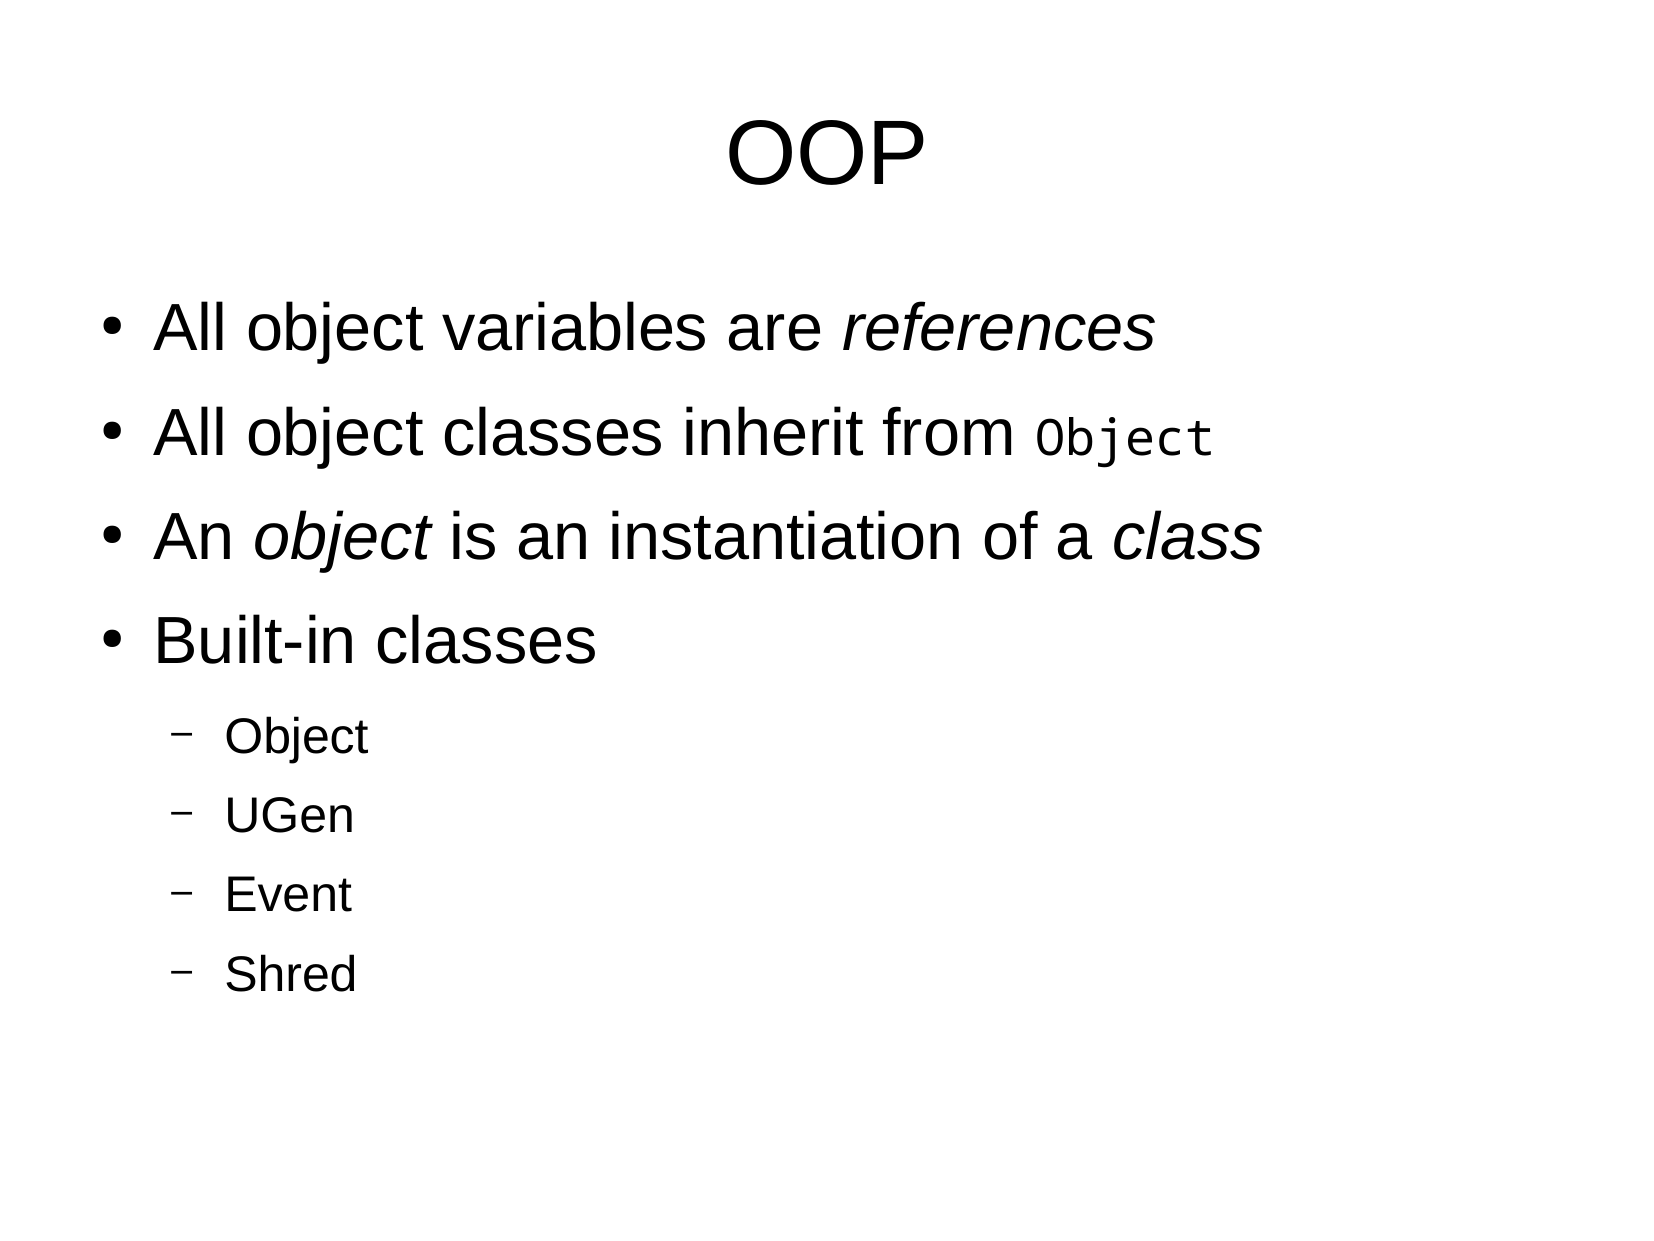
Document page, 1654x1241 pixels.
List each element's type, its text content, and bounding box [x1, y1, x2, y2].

title OOP [82, 49, 1571, 257]
list All object variables are references All object classes inherit from Object An object is an instantiation of a class Built-in classes Object UGen Event Shred [82, 290, 1538, 1010]
